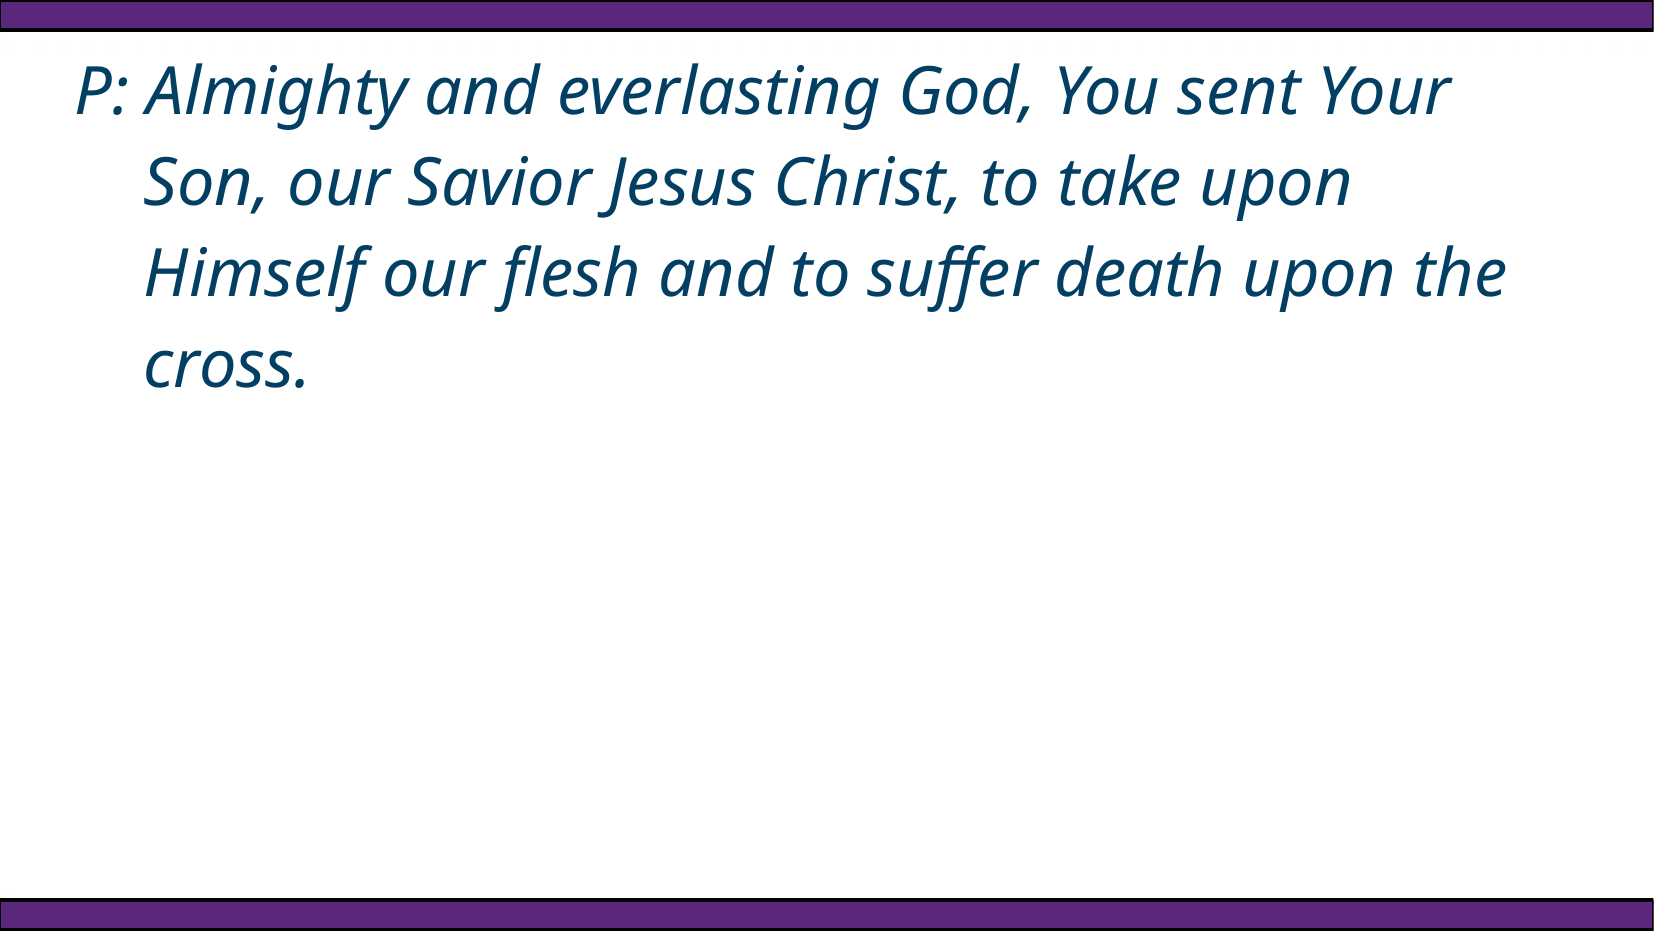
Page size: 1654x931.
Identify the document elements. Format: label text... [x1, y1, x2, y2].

text_box [0, 0, 1654, 31]
text_box [0, 900, 1654, 931]
picture [0, 31, 1654, 900]
text_box P: Almighty and everlasting God, You sent Your Son, our Savior Jesus Christ, to take upon Himself our flesh and to suffer death upon the cross. [60, 36, 1591, 407]
